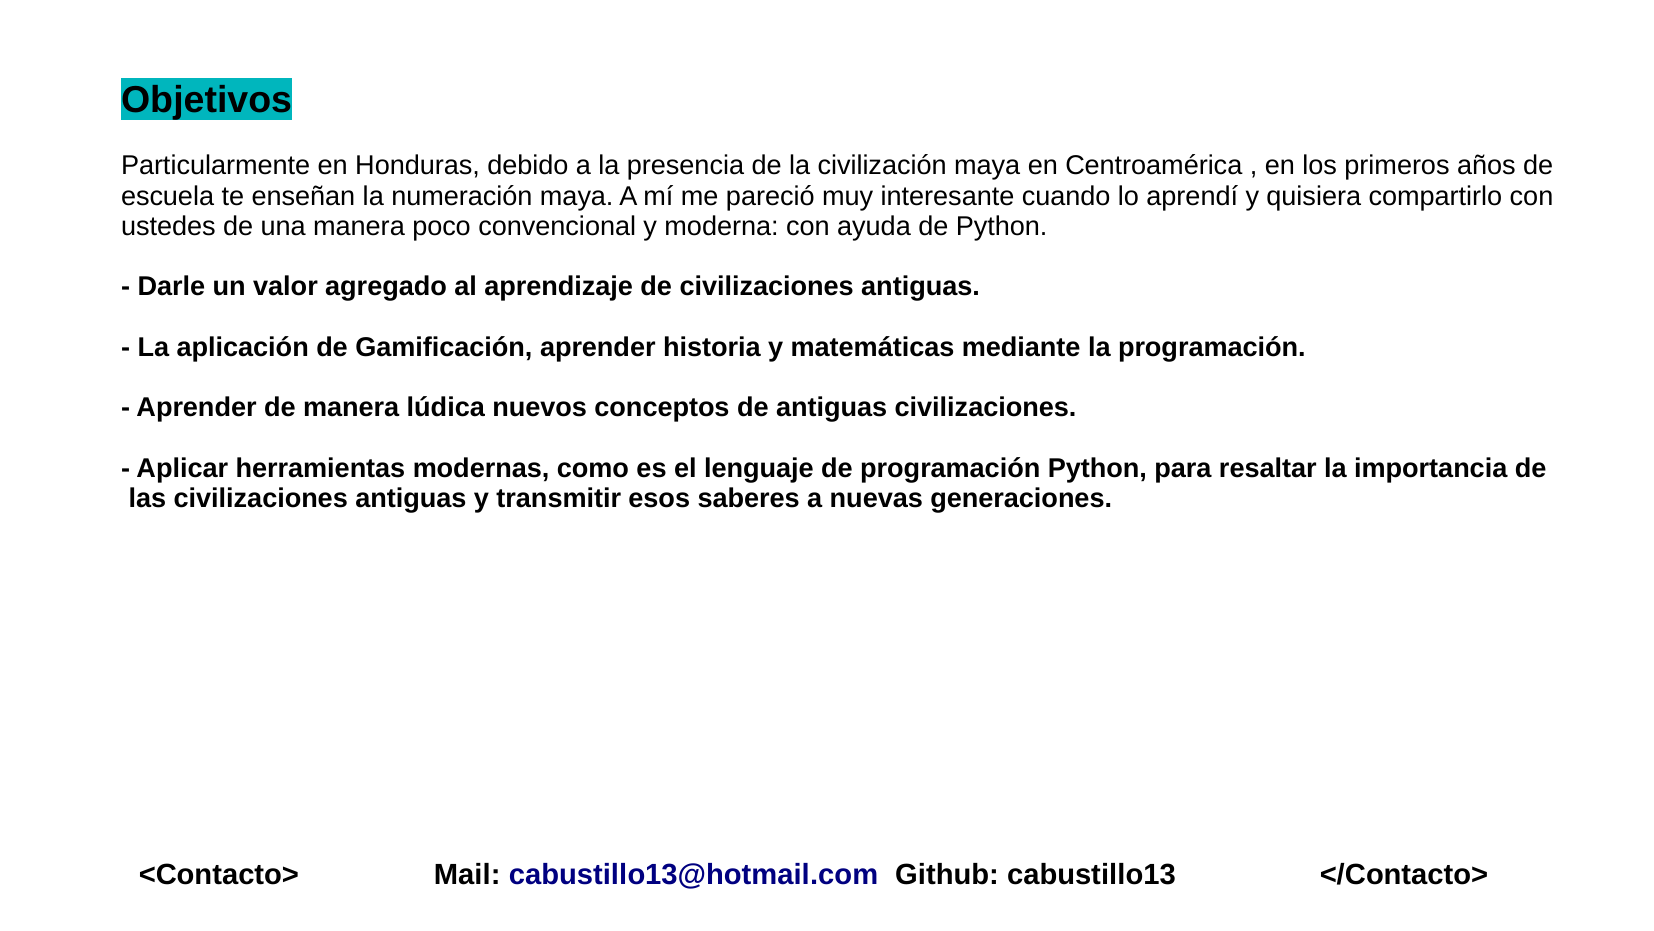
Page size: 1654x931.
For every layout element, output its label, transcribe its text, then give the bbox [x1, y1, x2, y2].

text_box Objetivos Particularmente en Honduras, debido a la presencia de la civilización maya en Centroamérica , en los primeros años de escuela te enseñan la numeración maya. A mí me pareció muy interesante cuando lo aprendí y quisiera compartirlo con ustedes de una manera poco convencional y moderna: con ayuda de Python. - Darle un valor agregado al aprendizaje de civilizaciones antiguas. - La aplicación de Gamificación, aprender historia y matemáticas mediante la programación. - Aprender de manera lúdica nuevos conceptos de antiguas civilizaciones. - Aplicar herramientas modernas, como es el lenguaje de programación Python, para resaltar la importancia de las civilizaciones antiguas y transmitir esos saberes a nuevas generaciones. [106, 70, 1571, 711]
text_box <Contacto> Mail: cabustillo13@hotmail.com Github: cabustillo13 </Contacto> [124, 850, 1654, 898]
